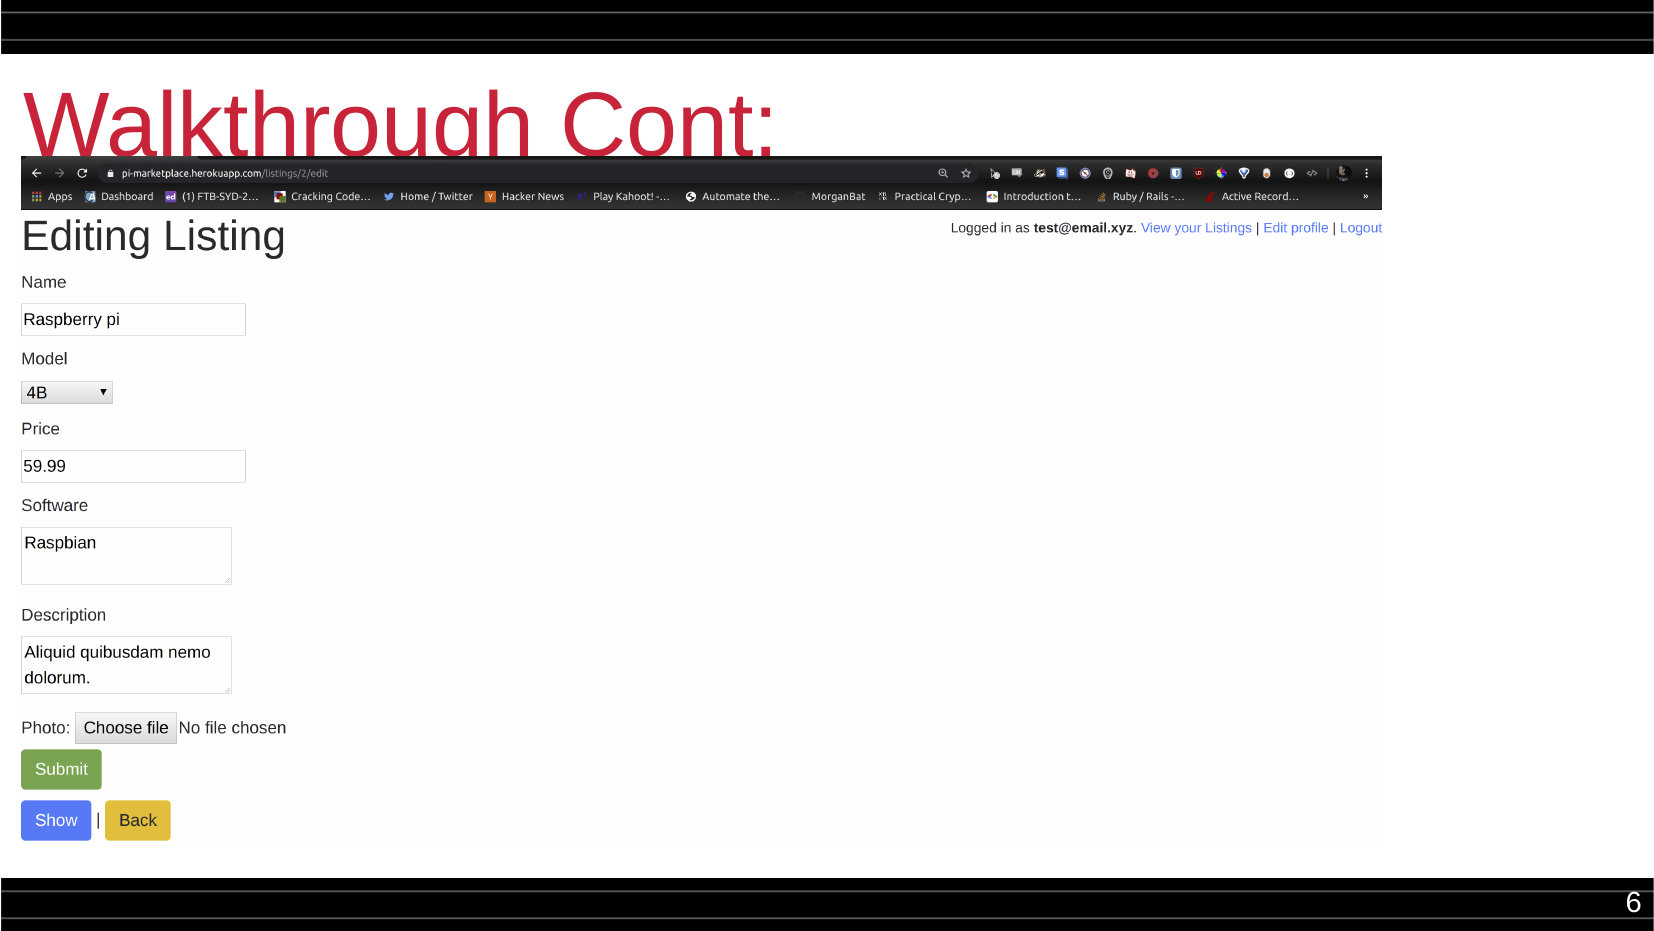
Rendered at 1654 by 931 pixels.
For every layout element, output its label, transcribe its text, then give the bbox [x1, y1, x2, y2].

picture [1, 0, 1654, 54]
title Walkthrough Cont: [23, 47, 1512, 203]
picture [21, 156, 1382, 848]
picture [1, 878, 1654, 931]
